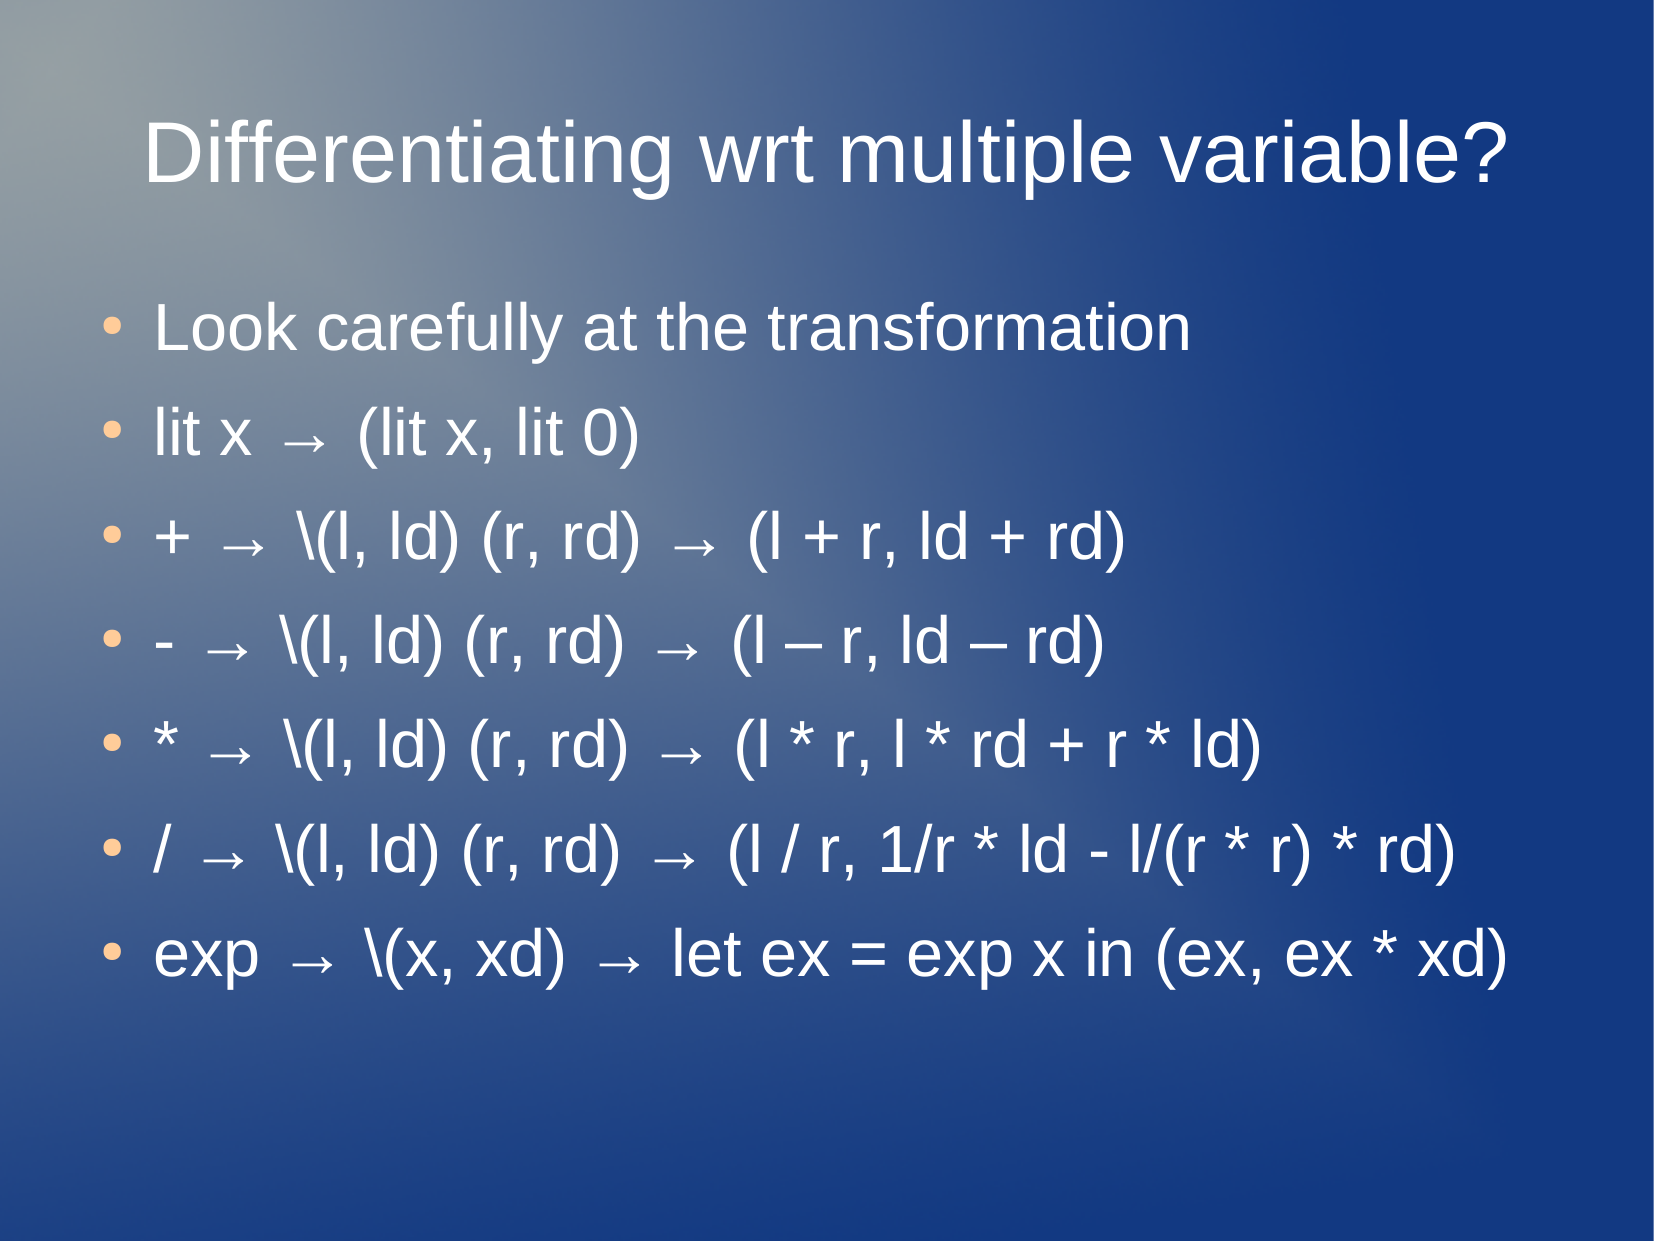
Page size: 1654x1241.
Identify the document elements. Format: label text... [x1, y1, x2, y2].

list Look carefully at the transformation lit x → (lit x, lit 0) + → \(l, ld) (r, rd) → (l + r, ld + rd) - → \(l, ld) (r, rd) → (l – r, ld – rd) * → \(l, ld) (r, rd) → (l * r, l * rd + r * ld) / → \(l, ld) (r, rd) → (l / r, 1/r * ld - l/(r * r) * rd) exp → \(x, xd) → let ex = exp x in (ex, ex * xd) [82, 290, 1571, 1109]
title Differentiating wrt multiple variable? [82, 49, 1571, 257]
picture [0, 0, 1654, 1241]
